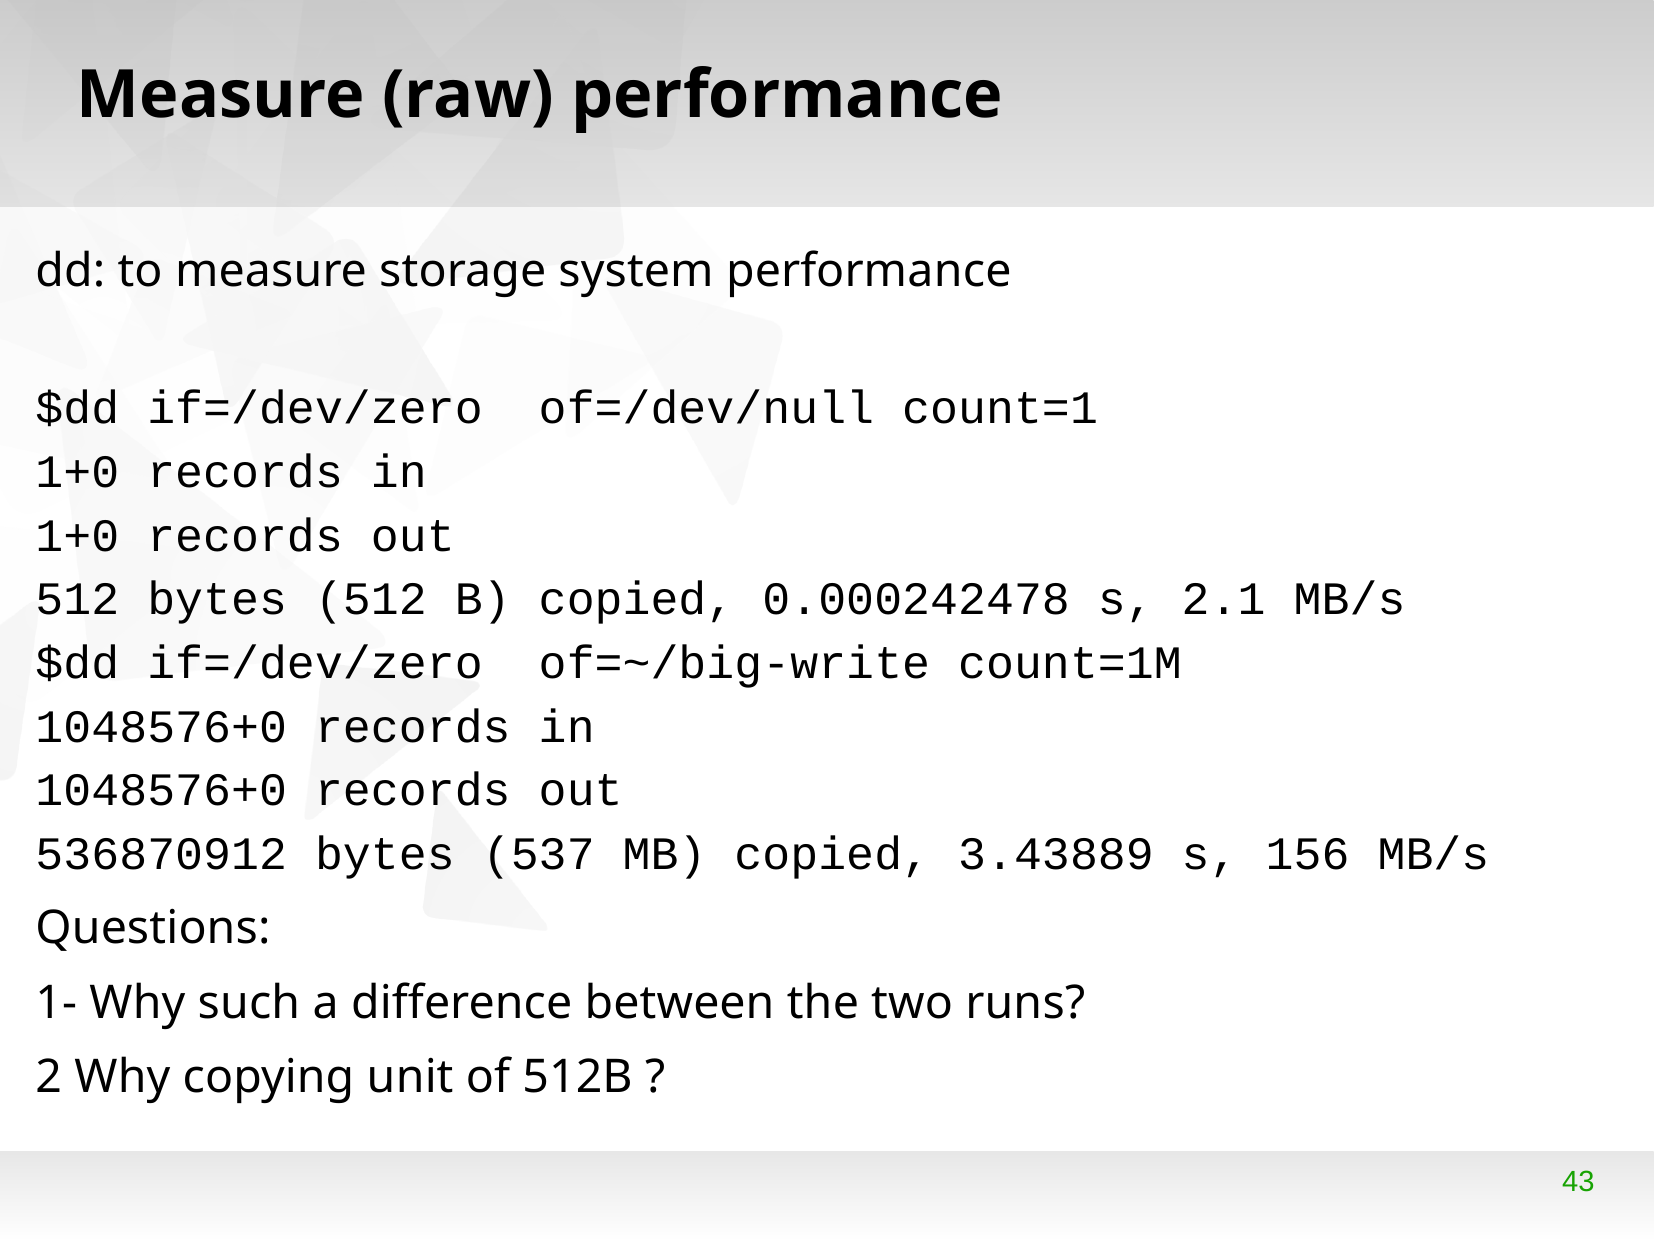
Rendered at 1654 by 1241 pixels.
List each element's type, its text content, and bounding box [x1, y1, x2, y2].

picture [0, 0, 783, 931]
title Measure (raw) performance [76, 17, 1613, 166]
list dd: to measure storage system performance $dd if=/dev/zero of=/dev/null count=1 1+0 records in 1+0 records out 512 bytes (512 B) copied, 0.000242478 s, 2.1 MB/s $dd if=/dev/zero of=~/big-write count=1M 1048576+0 records in 1048576+0 records out 536870912 bytes (537 MB) copied, 3.43889 s, 156 MB/s Questions: 1- Why such a difference between the two runs? 2 Why copying unit of 512B ? [35, 236, 1630, 1111]
